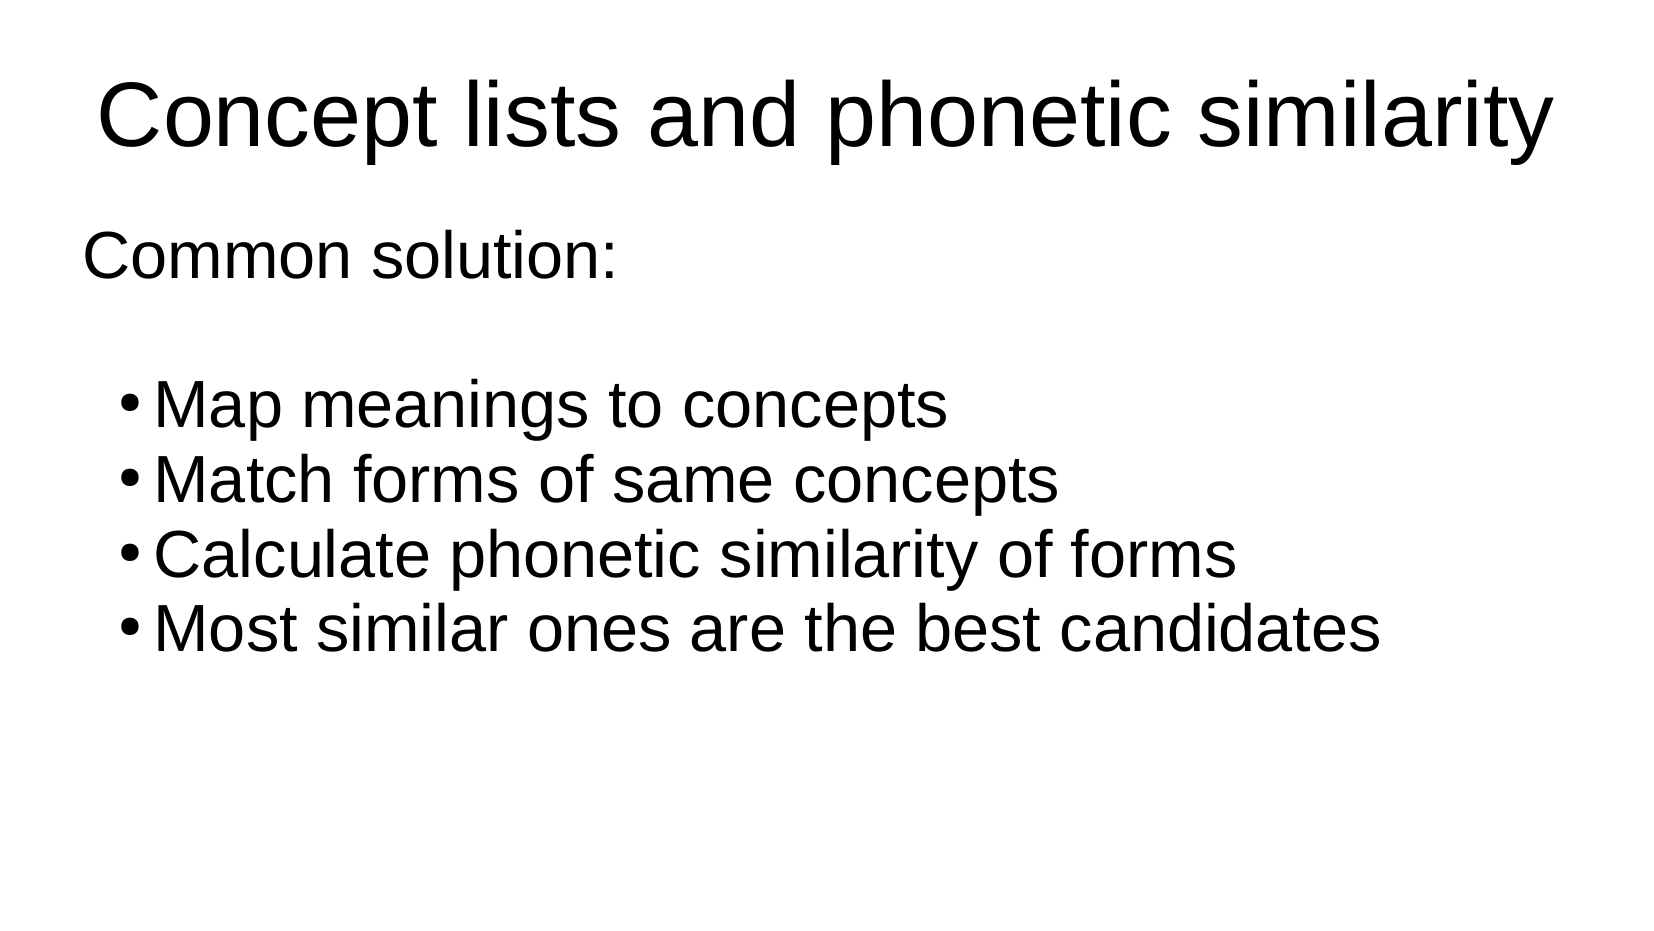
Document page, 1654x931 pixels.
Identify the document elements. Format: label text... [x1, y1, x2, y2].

subtitle Common solution: Map meanings to concepts Match forms of same concepts Calculate phonetic similarity of forms Most similar ones are the best candidates [82, 217, 1571, 758]
title Concept lists and phonetic similarity [82, 37, 1571, 193]
